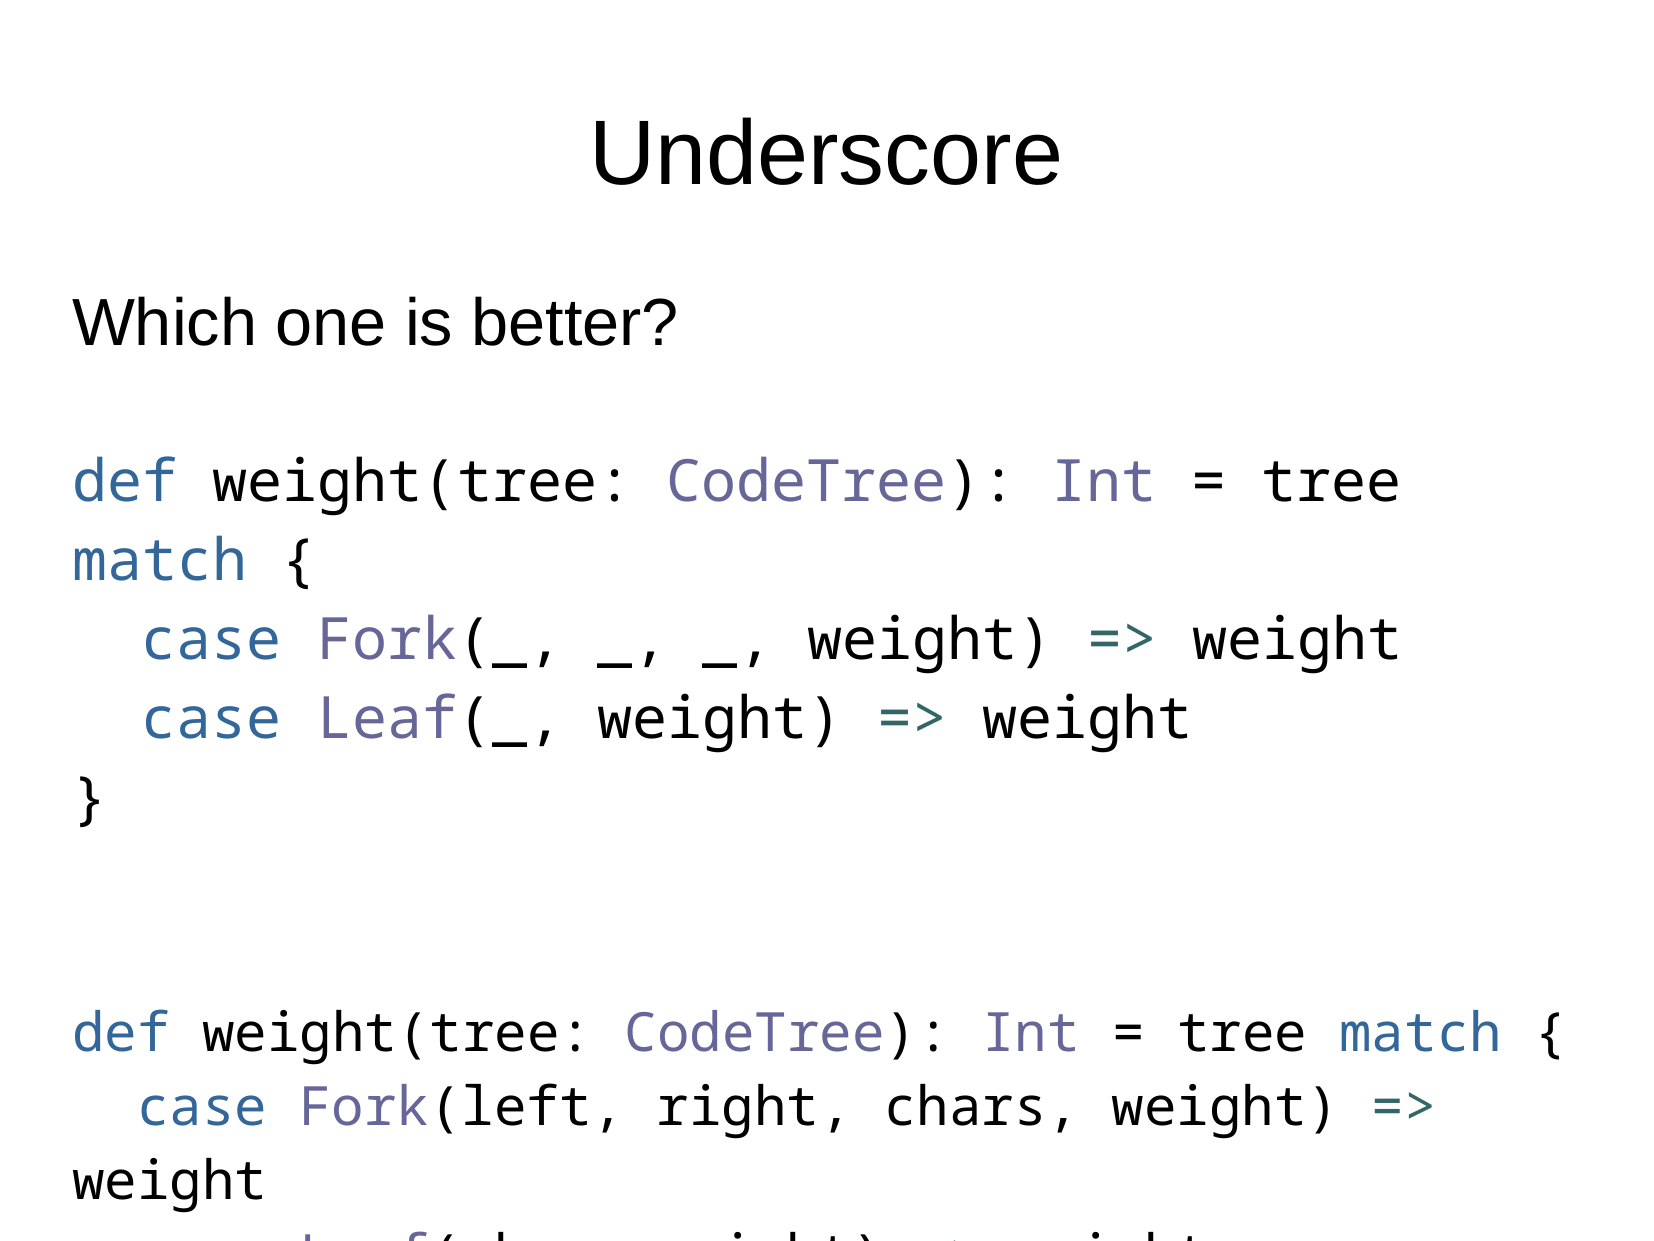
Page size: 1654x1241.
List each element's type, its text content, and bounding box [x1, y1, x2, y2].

text_box Which one is better? def weight(tree: CodeTree): Int = tree match { case Fork(_, _, _, weight) => weight case Leaf(_, weight) => weight } def weight(tree: CodeTree): Int = tree match { case Fork(left, right, chars, weight) => weight case Leaf(char, weight) => weight } [57, 277, 1583, 992]
title Underscore [82, 49, 1571, 257]
